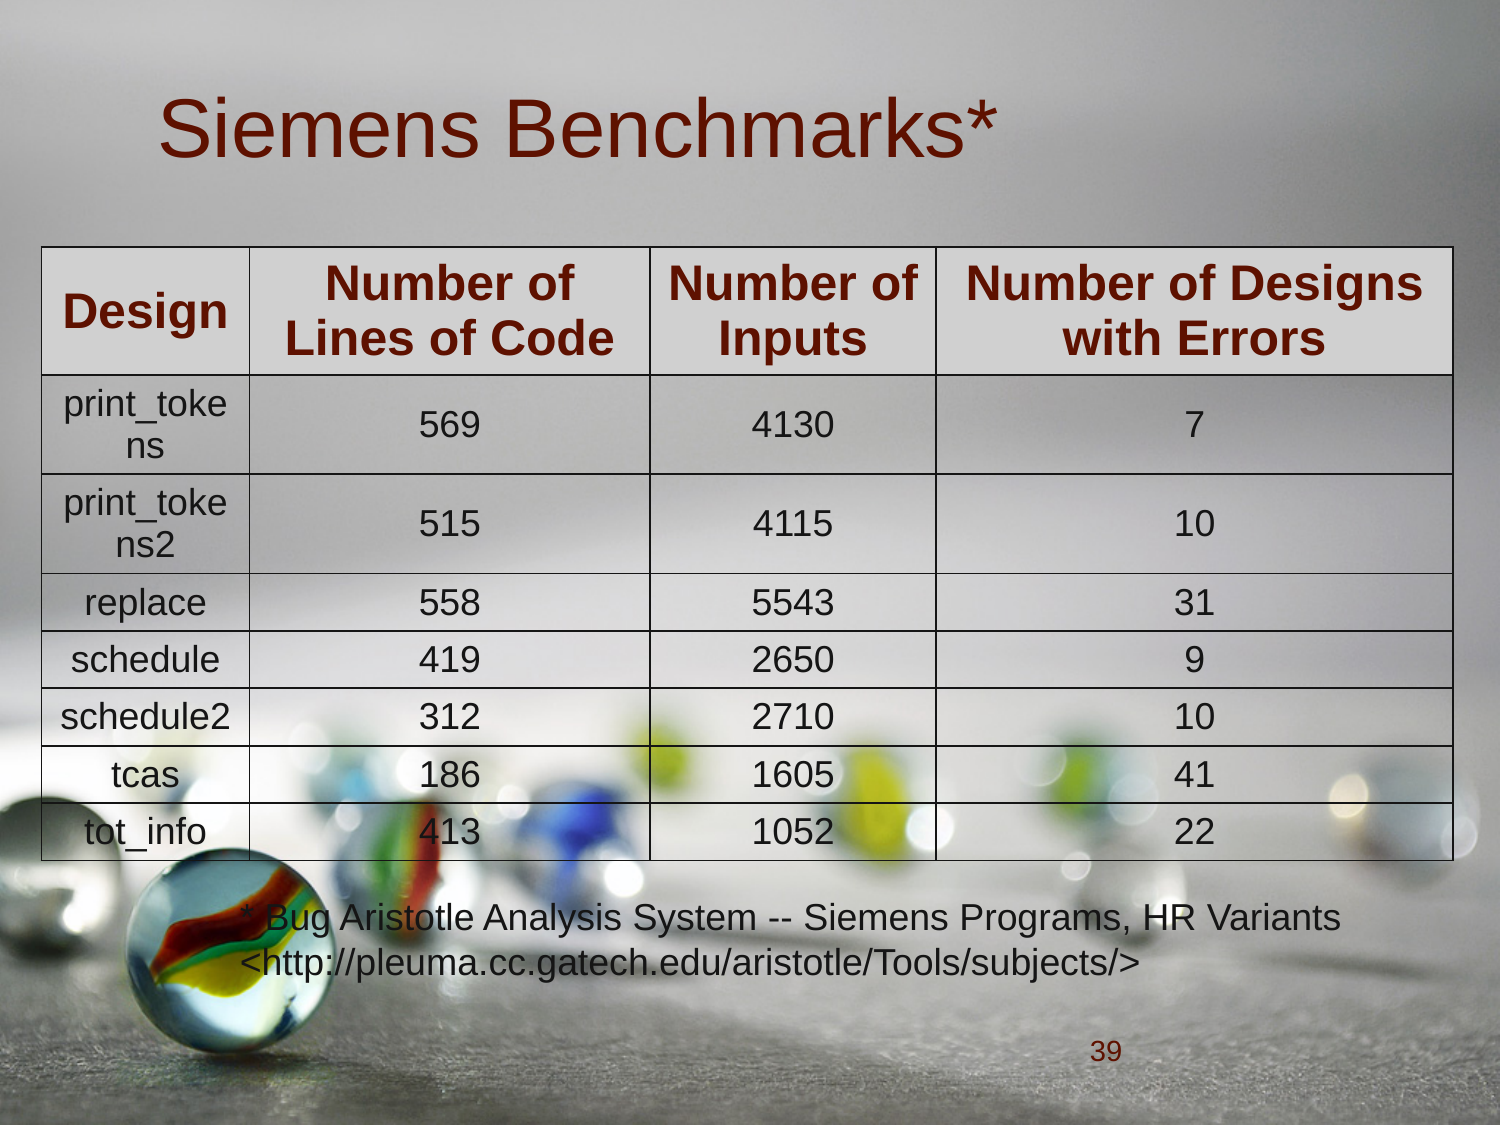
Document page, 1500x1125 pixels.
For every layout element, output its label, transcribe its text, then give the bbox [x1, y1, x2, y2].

table_cell 9 [937, 632, 1452, 687]
table_cell 7 [937, 376, 1452, 473]
table_cell 419 [250, 632, 649, 687]
table_cell print_tokens2 [42, 475, 249, 573]
text_box * Bug Aristotle Analysis System -- Siemens Programs, HR Variants <http://pleuma.cc.gatech.edu/aristotle/Tools/subjects/> [225, 885, 1471, 991]
picture [0, 0, 1500, 1125]
table_cell tot_info [42, 804, 249, 860]
table_cell schedule2 [42, 689, 249, 745]
table_cell 1052 [651, 804, 935, 860]
table_cell 4115 [651, 475, 935, 573]
table_cell 2710 [651, 689, 935, 745]
table_header Design [42, 248, 249, 374]
table_cell print_tokens [42, 376, 249, 473]
table_header Number of Designs with Errors [937, 248, 1452, 374]
title Siemens Benchmarks* [142, 30, 1354, 218]
table_cell 312 [250, 689, 649, 745]
table_cell 2650 [651, 632, 935, 687]
table_cell 186 [250, 747, 649, 802]
table_cell 22 [937, 804, 1452, 860]
table_cell 10 [937, 689, 1452, 745]
table_header Number of Lines of Code [250, 248, 649, 374]
table_cell 10 [937, 475, 1452, 573]
table_cell 5543 [651, 574, 935, 630]
table_cell 515 [250, 475, 649, 573]
table_cell tcas [42, 747, 249, 802]
table_cell 31 [937, 574, 1452, 630]
table_cell 4130 [651, 376, 935, 473]
table_cell schedule [42, 632, 249, 687]
table_cell 558 [250, 574, 649, 630]
table_cell 41 [937, 747, 1452, 802]
table_cell 1605 [651, 747, 935, 802]
table_header Number of Inputs [651, 248, 935, 374]
table_cell 569 [250, 376, 649, 473]
table_cell replace [42, 574, 249, 630]
table_cell 413 [250, 804, 649, 860]
